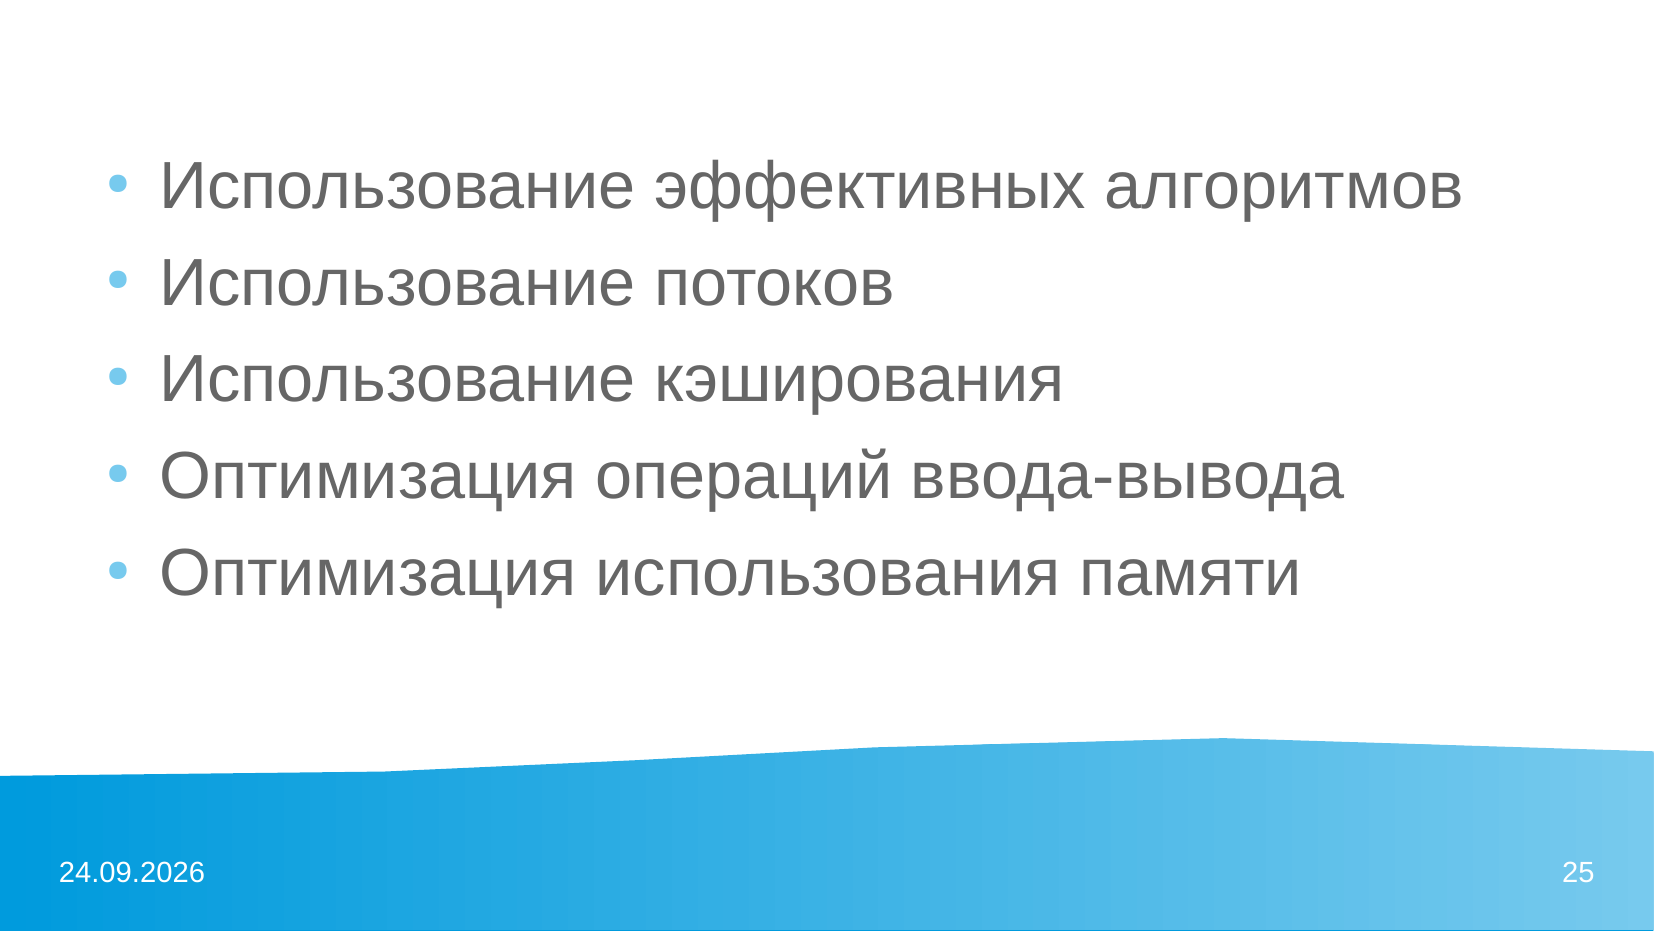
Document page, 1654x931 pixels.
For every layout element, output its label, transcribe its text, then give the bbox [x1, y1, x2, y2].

list Использование эффективных алгоритмов Использование потоков Использование кэширования Оптимизация операций ввода-вывода Оптимизация использования памяти [88, 147, 1595, 798]
